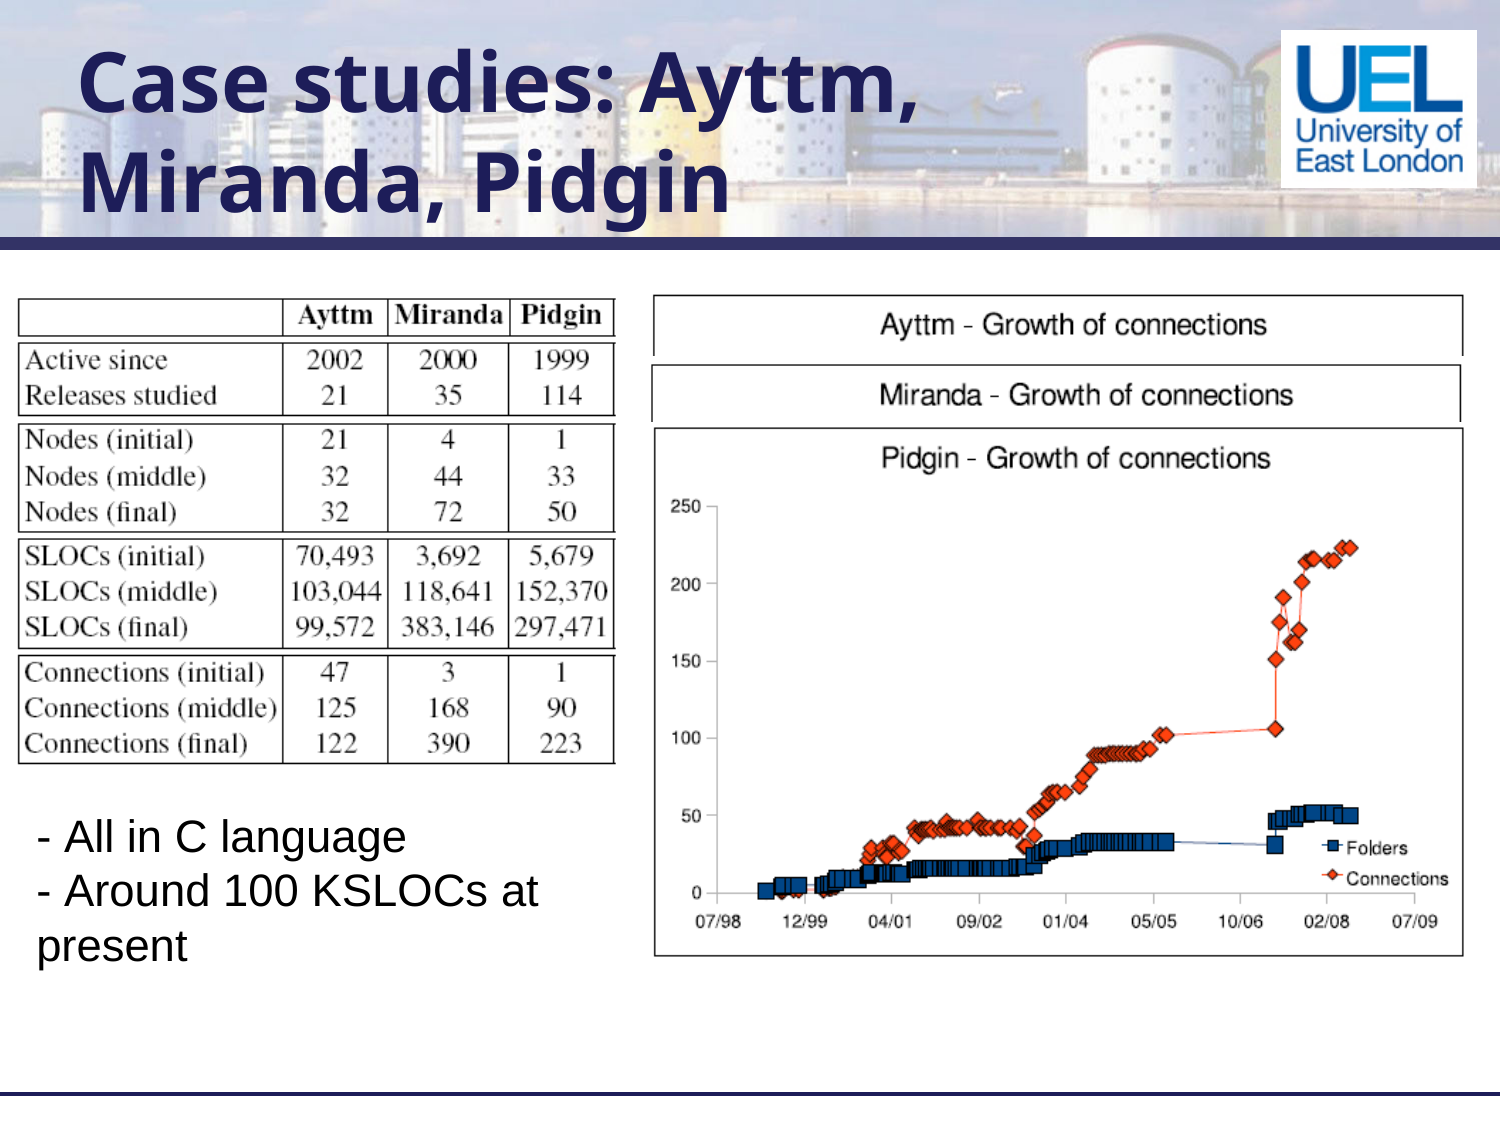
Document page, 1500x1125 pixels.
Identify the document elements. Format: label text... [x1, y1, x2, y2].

title Case studies: Ayttm, Miranda, Pidgin [76, 13, 1247, 238]
text_box - All in C language - Around 100 KSLOCs at present [21, 799, 613, 965]
picture [4, 290, 633, 781]
picture [0, 0, 1500, 237]
picture [642, 285, 1475, 961]
